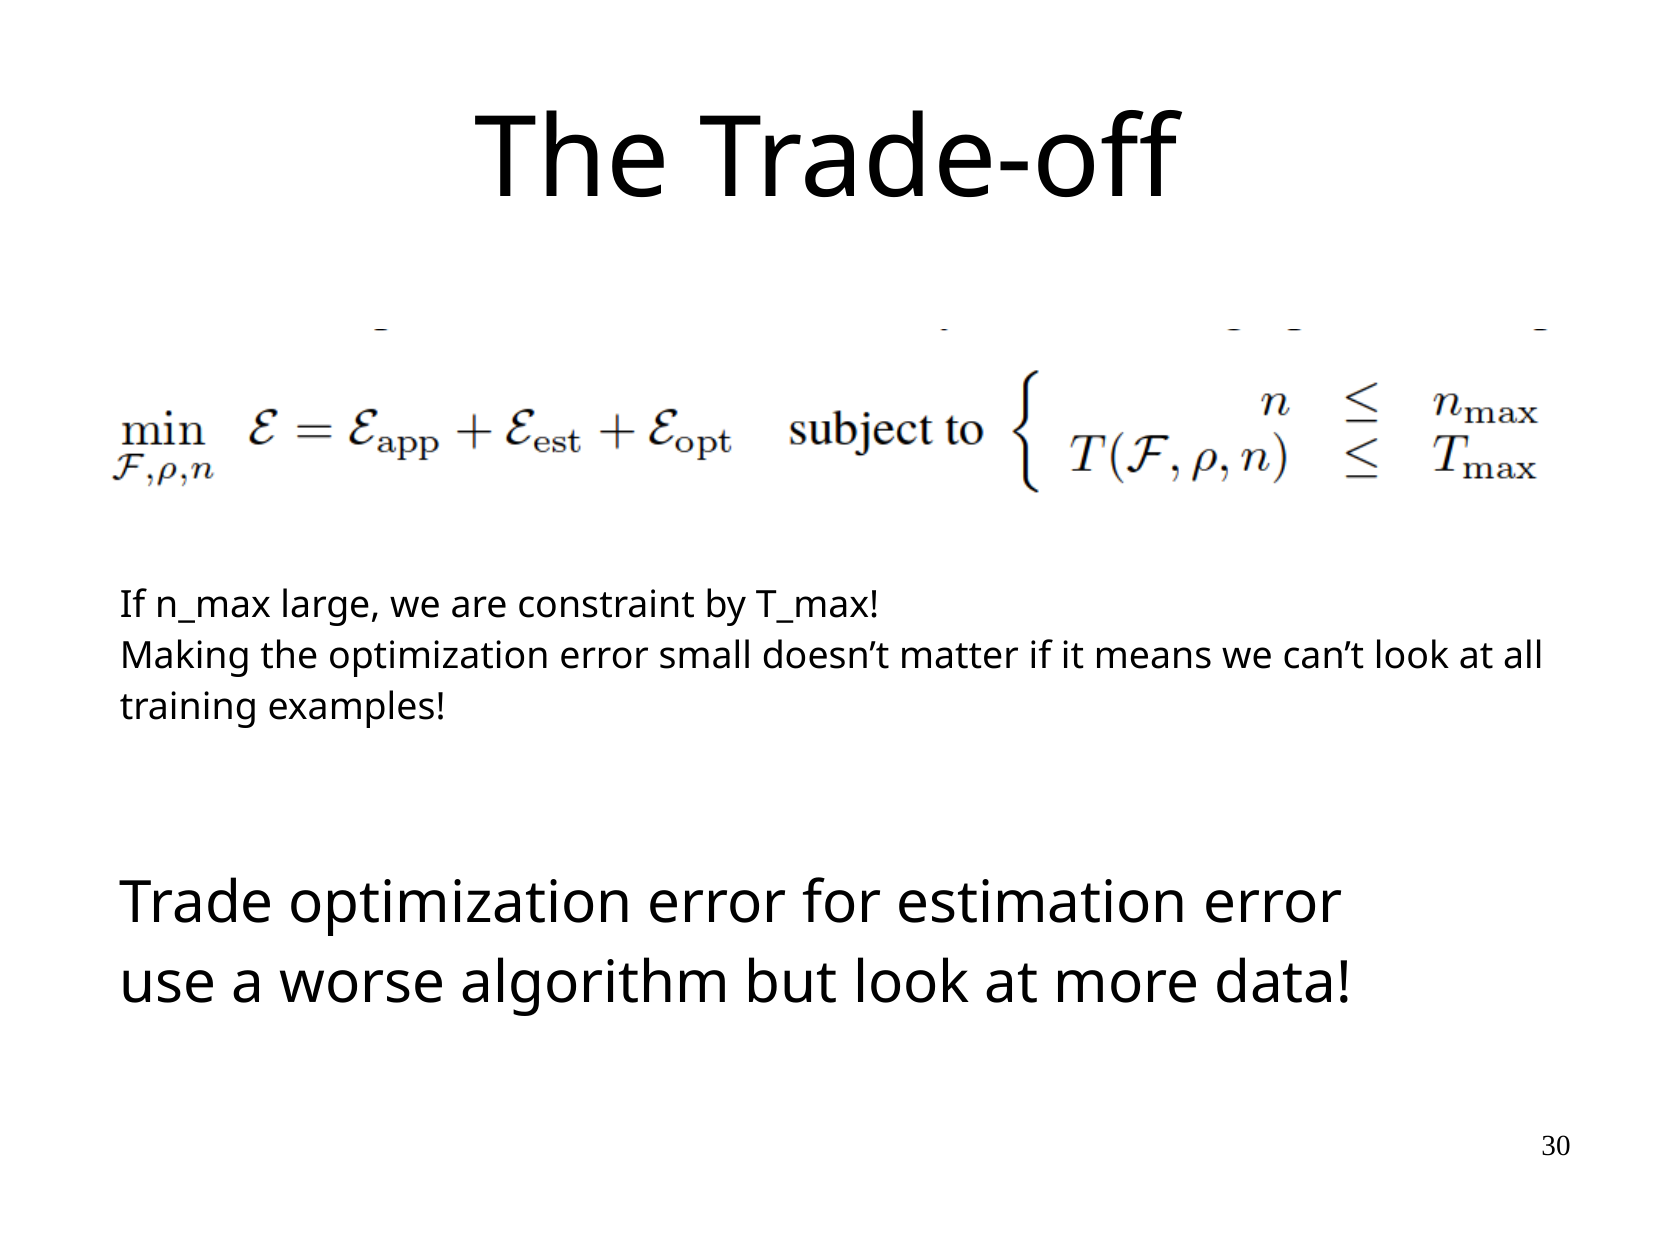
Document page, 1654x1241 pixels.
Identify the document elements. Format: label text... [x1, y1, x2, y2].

picture [84, 329, 1591, 526]
title The Trade-off [82, 49, 1571, 257]
text_box If n_max large, we are constraint by T_max! Making the optimization error small doesn’t matter if it means we can’t look at all training examples! Trade optimization error for estimation error use a worse algorithm but look at more data! [105, 570, 1576, 912]
